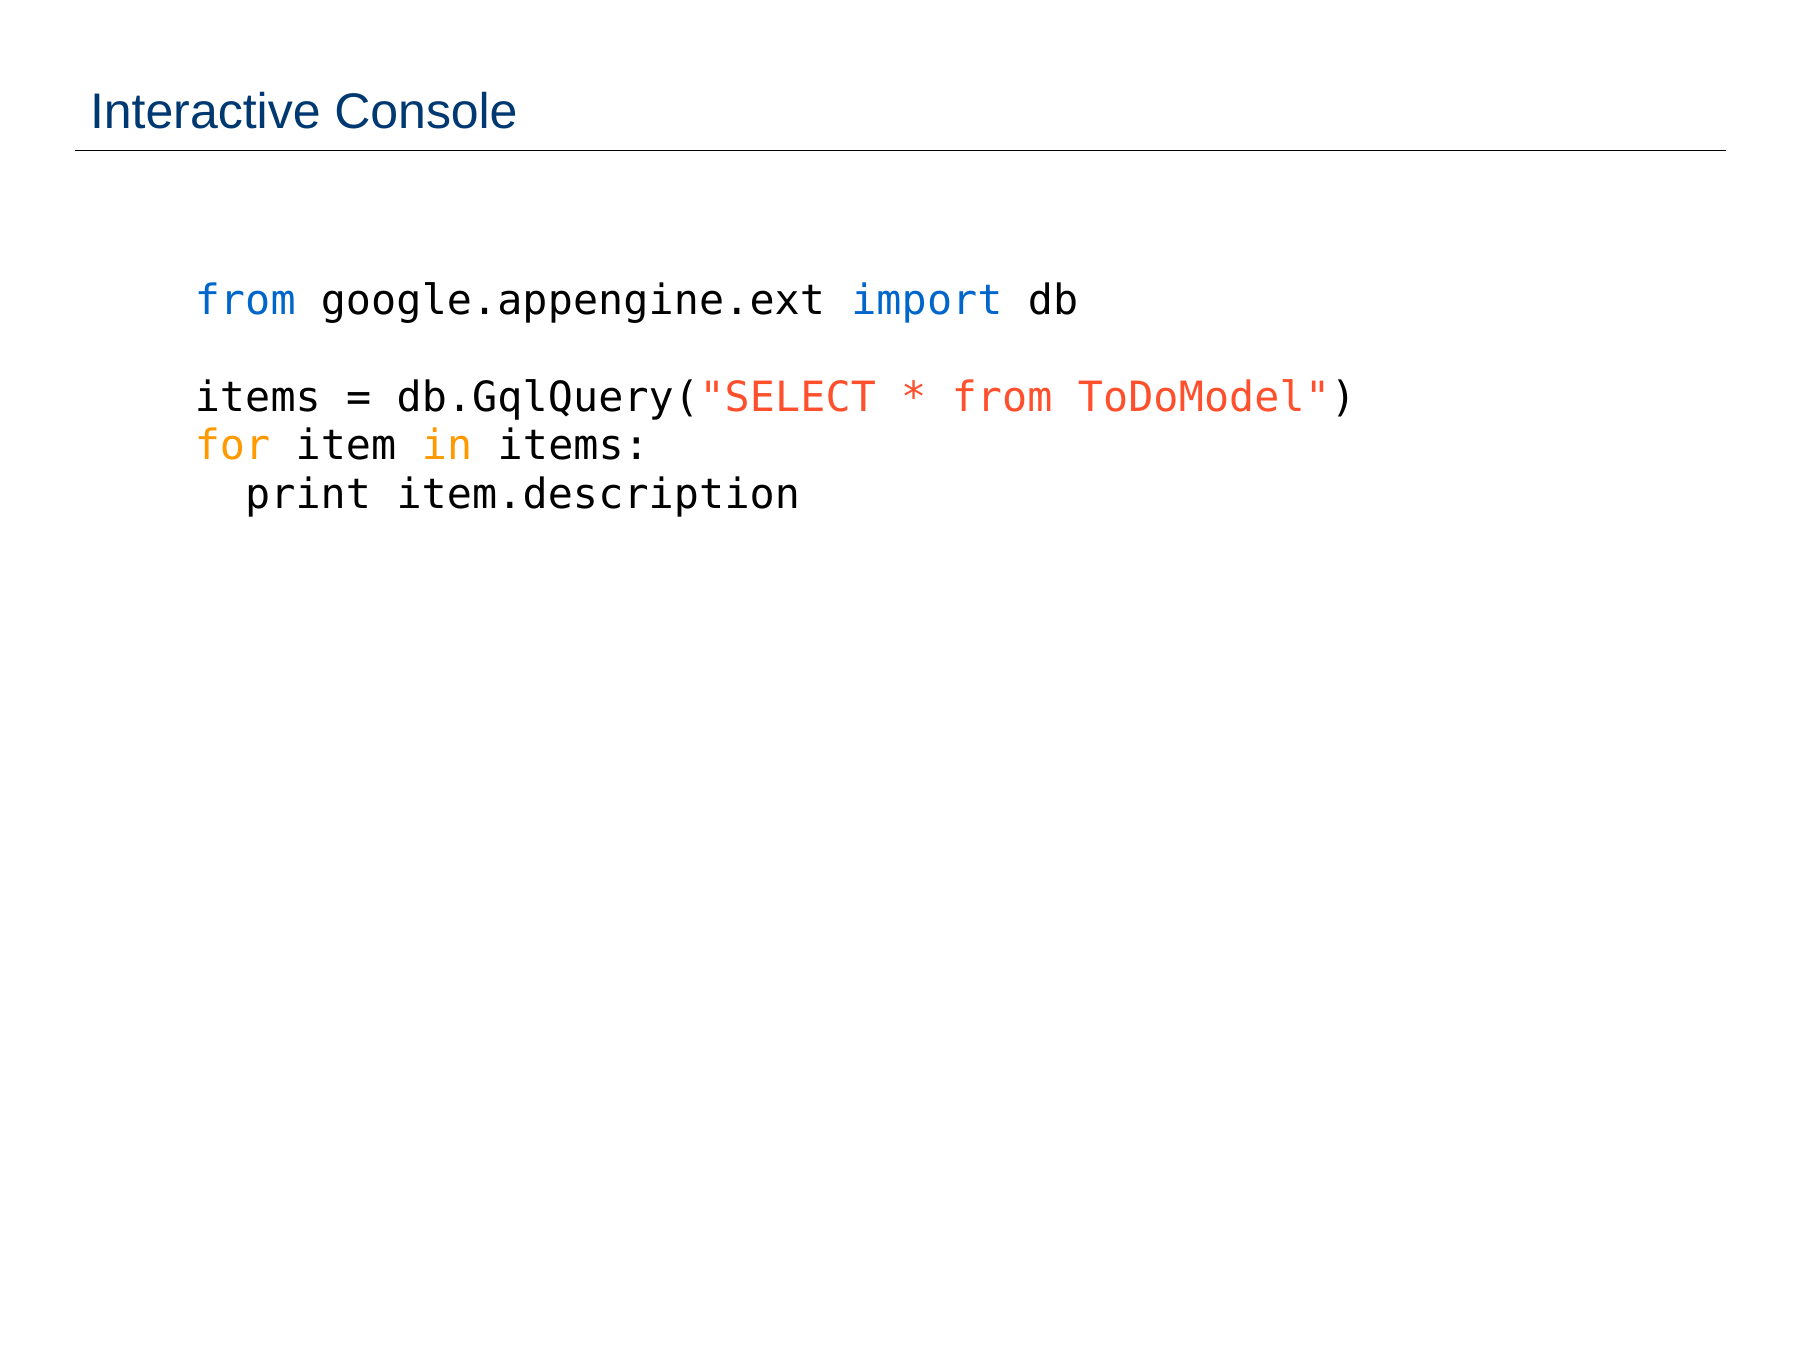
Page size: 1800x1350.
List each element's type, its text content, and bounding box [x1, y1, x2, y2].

title Interactive Console [90, 38, 1711, 147]
text_box from google.appengine.ext import db items = db.GqlQuery("SELECT * from ToDoModel") for item in items: print item.description [179, 268, 1800, 1235]
